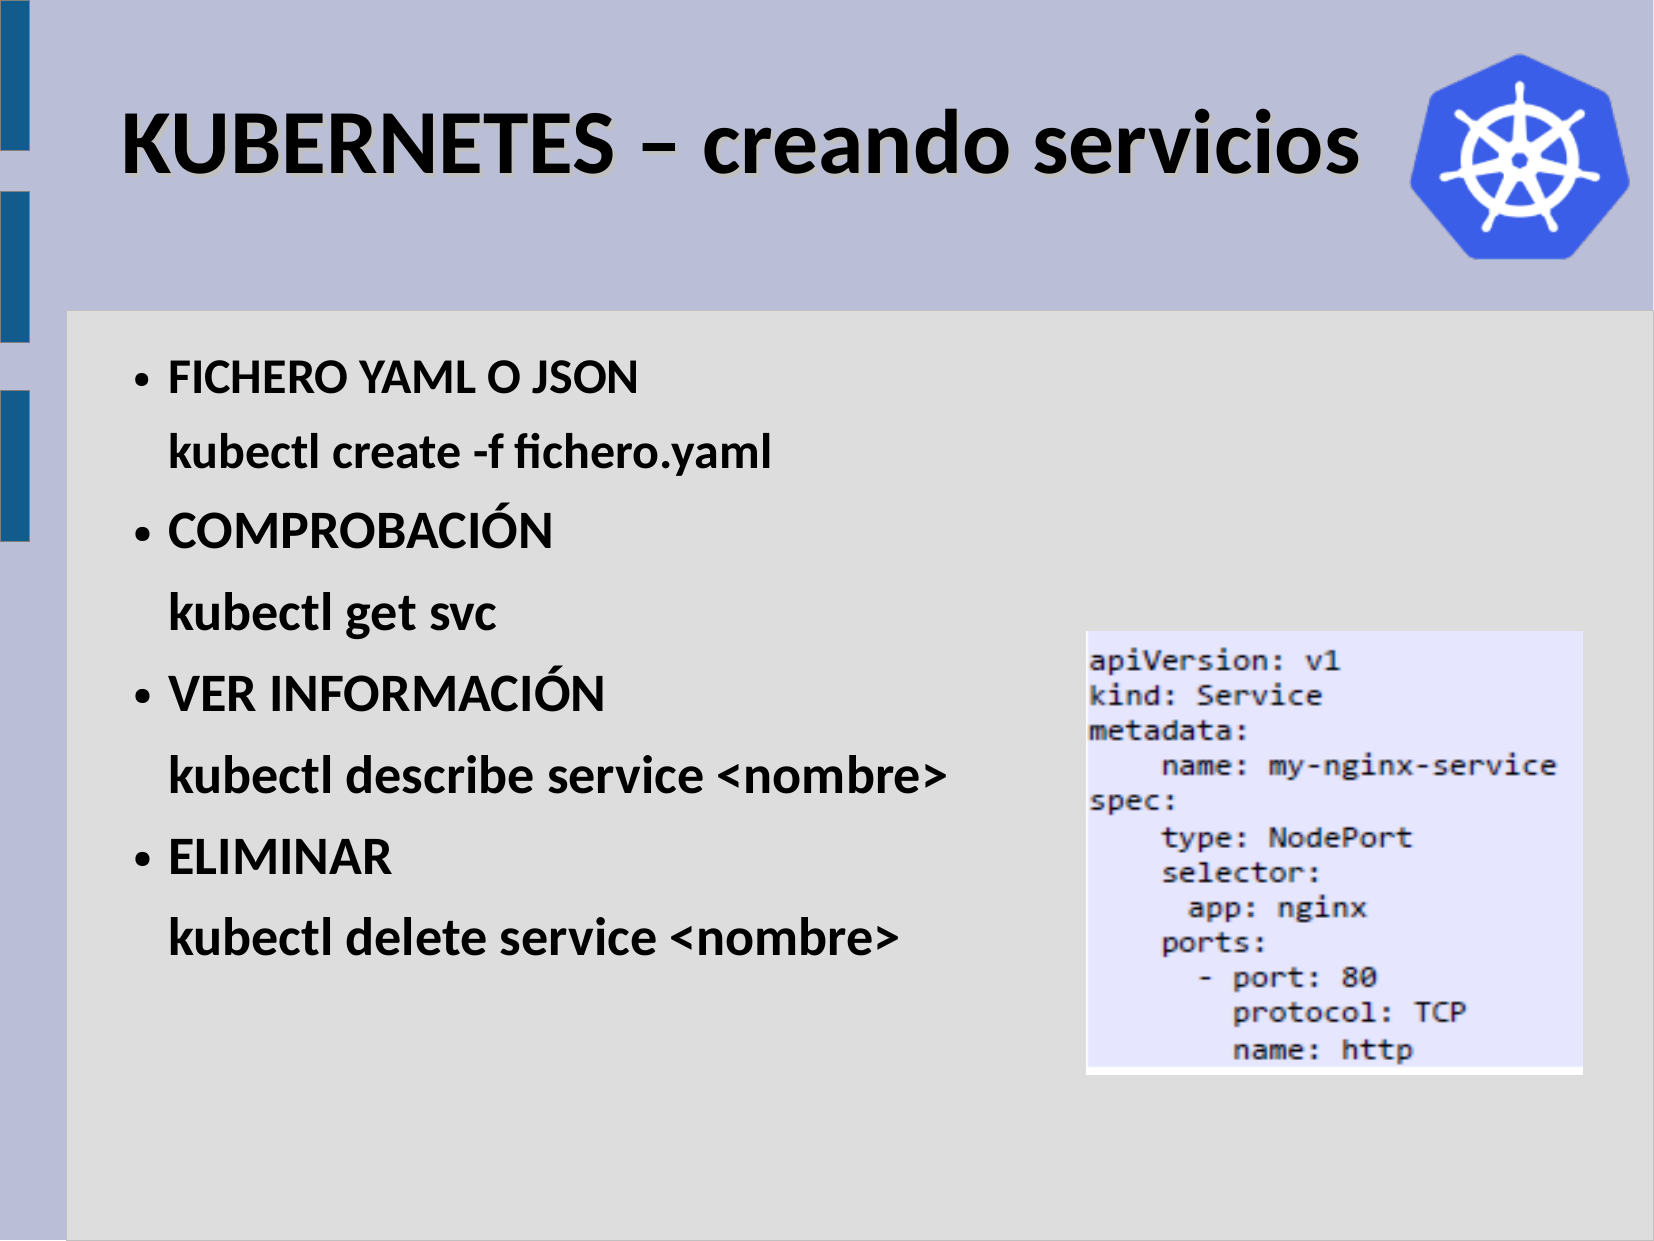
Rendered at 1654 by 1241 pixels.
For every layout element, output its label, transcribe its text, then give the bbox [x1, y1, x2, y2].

text_box KUBERNETES – creando servicios [106, 97, 1382, 225]
text_box FICHERO YAML O JSON kubectl create -f fichero.yaml COMPROBACIÓN kubectl get svc VER INFORMACIÓN kubectl describe service <nombre> ELIMINAR kubectl delete service <nombre> [118, 323, 1583, 1241]
picture [1086, 631, 1583, 1075]
picture [1382, 47, 1654, 267]
